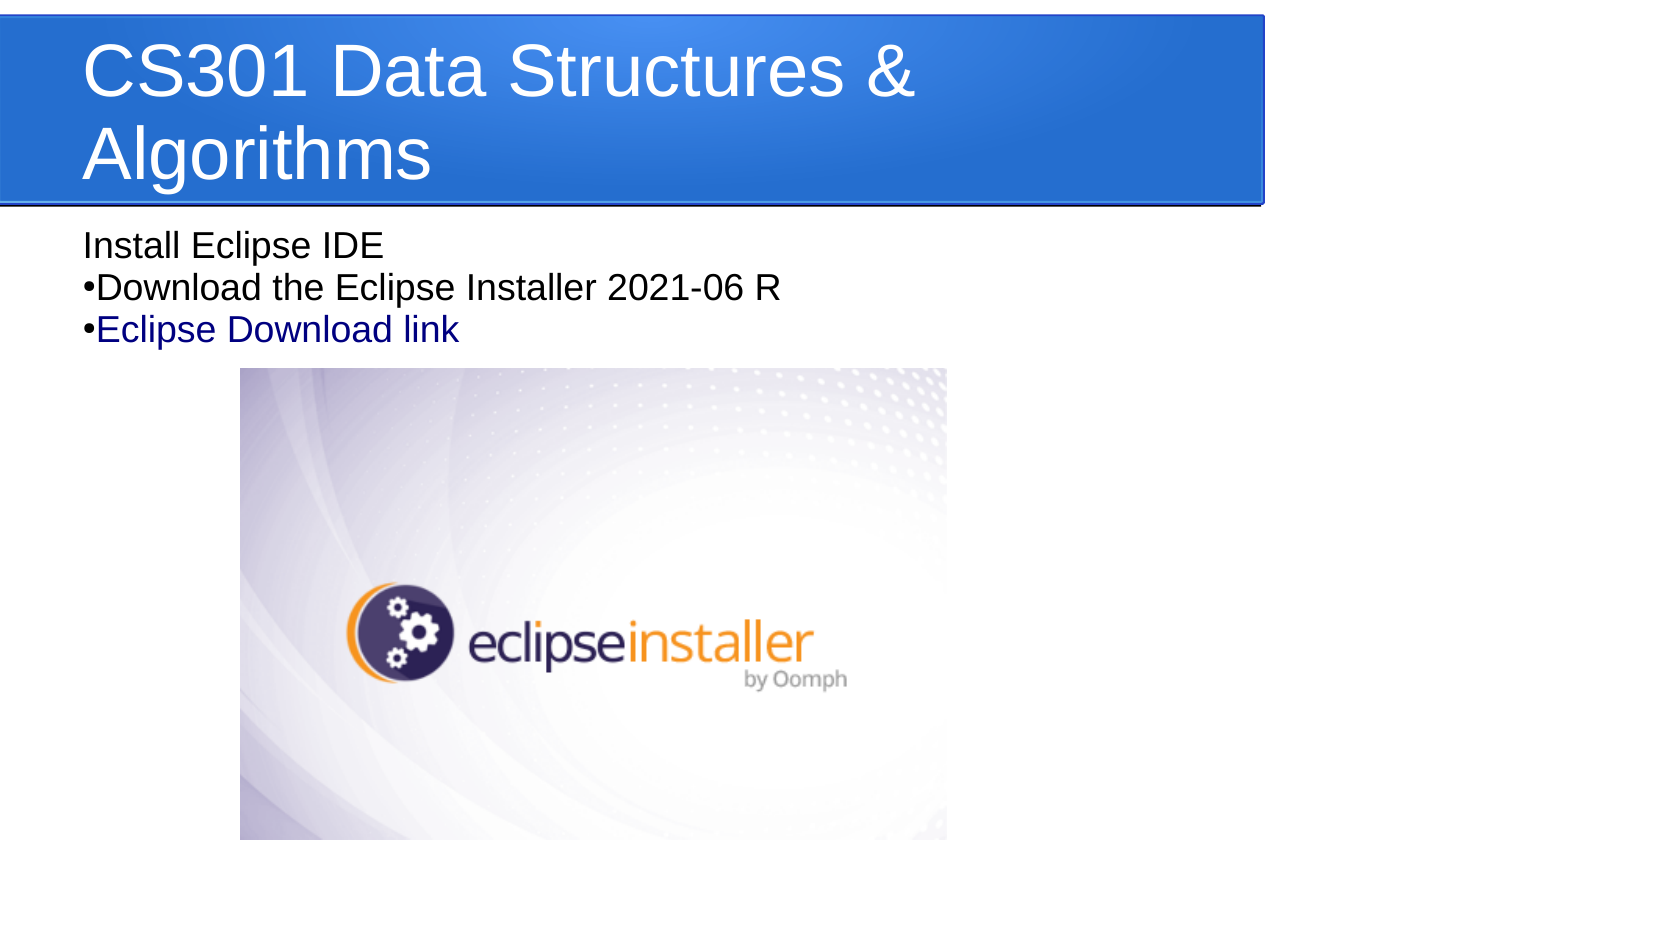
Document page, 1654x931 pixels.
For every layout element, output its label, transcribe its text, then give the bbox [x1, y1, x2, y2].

picture [240, 368, 947, 841]
title CS301 Data Structures & Algorithms [82, 29, 1235, 196]
subtitle Install Eclipse IDE Download the Eclipse Installer 2021-06 R Eclipse Download link [82, 224, 1571, 764]
